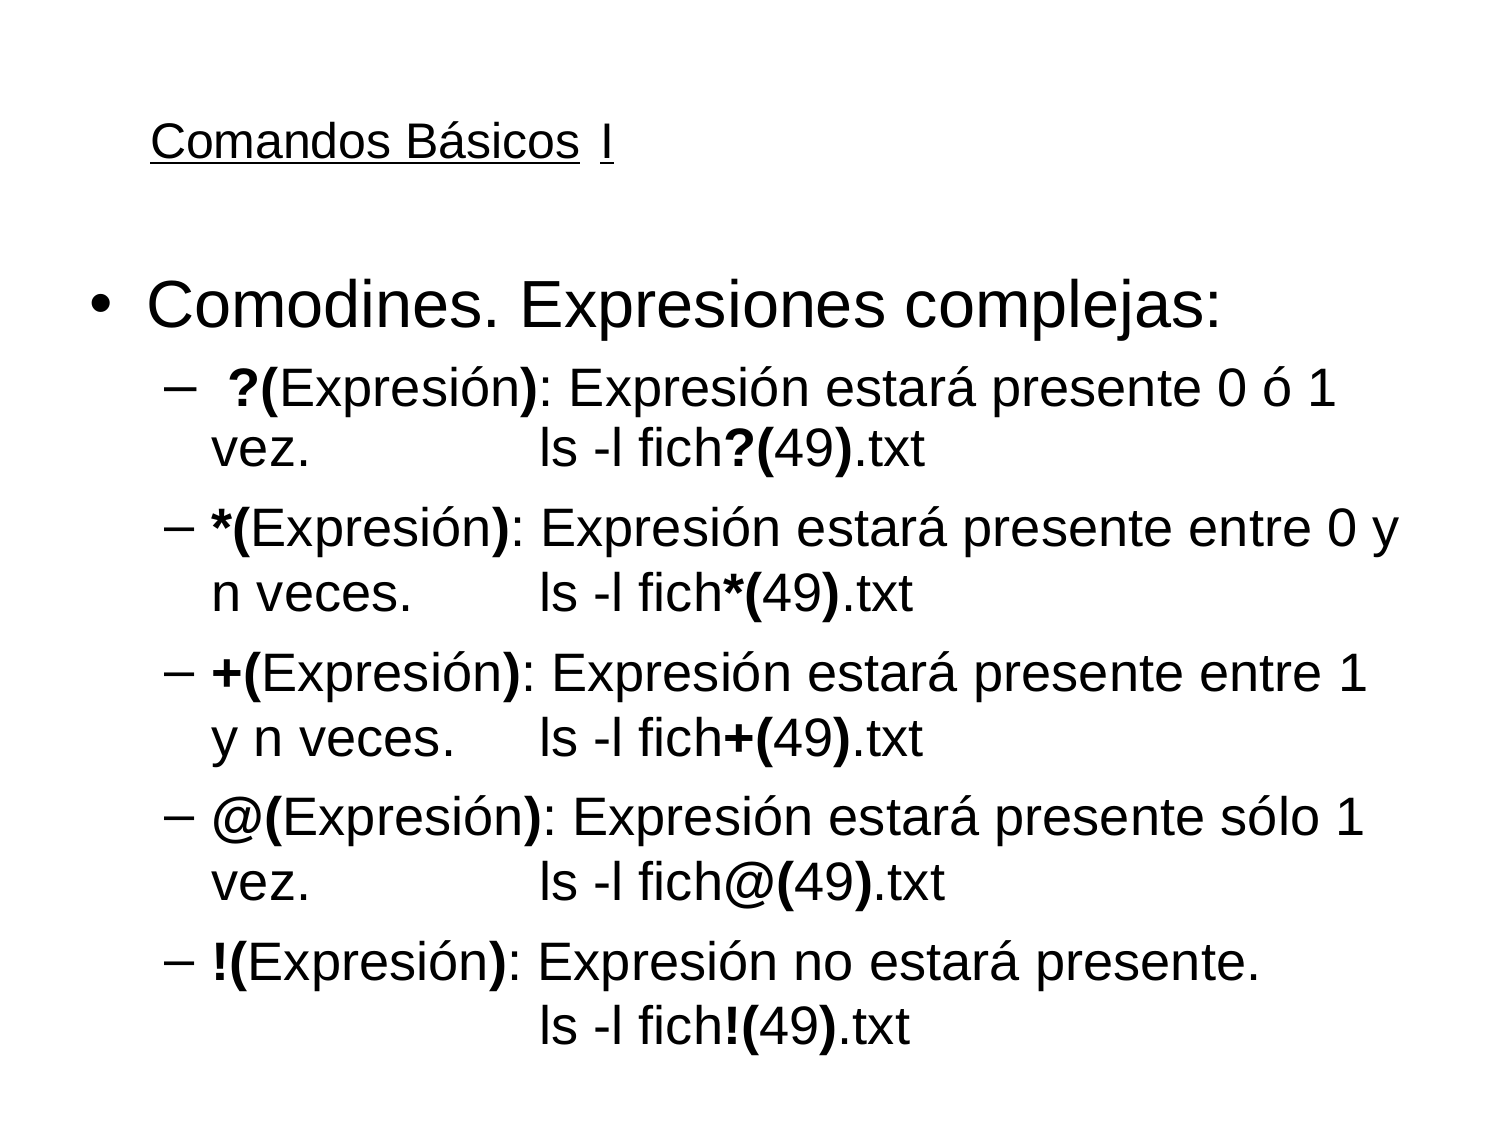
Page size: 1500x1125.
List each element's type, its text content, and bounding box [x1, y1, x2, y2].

list Comodines. Expresiones complejas: ?(Expresión): Expresión estará presente 0 ó 1 vez. ls -l fich?(49).txt *(Expresión): Expresión estará presente entre 0 y n veces. ls -l fich*(49).txt +(Expresión): Expresión estará presente entre 1 y n veces. ls -l fich+(49).txt @(Expresión): Expresión estará presente sólo 1 vez. ls -l fich@(49).txt !(Expresión): Expresión no estará presente. ls -l fich!(49).txt [75, 262, 1426, 1125]
title Comandos Básicos I [75, 45, 1426, 233]
